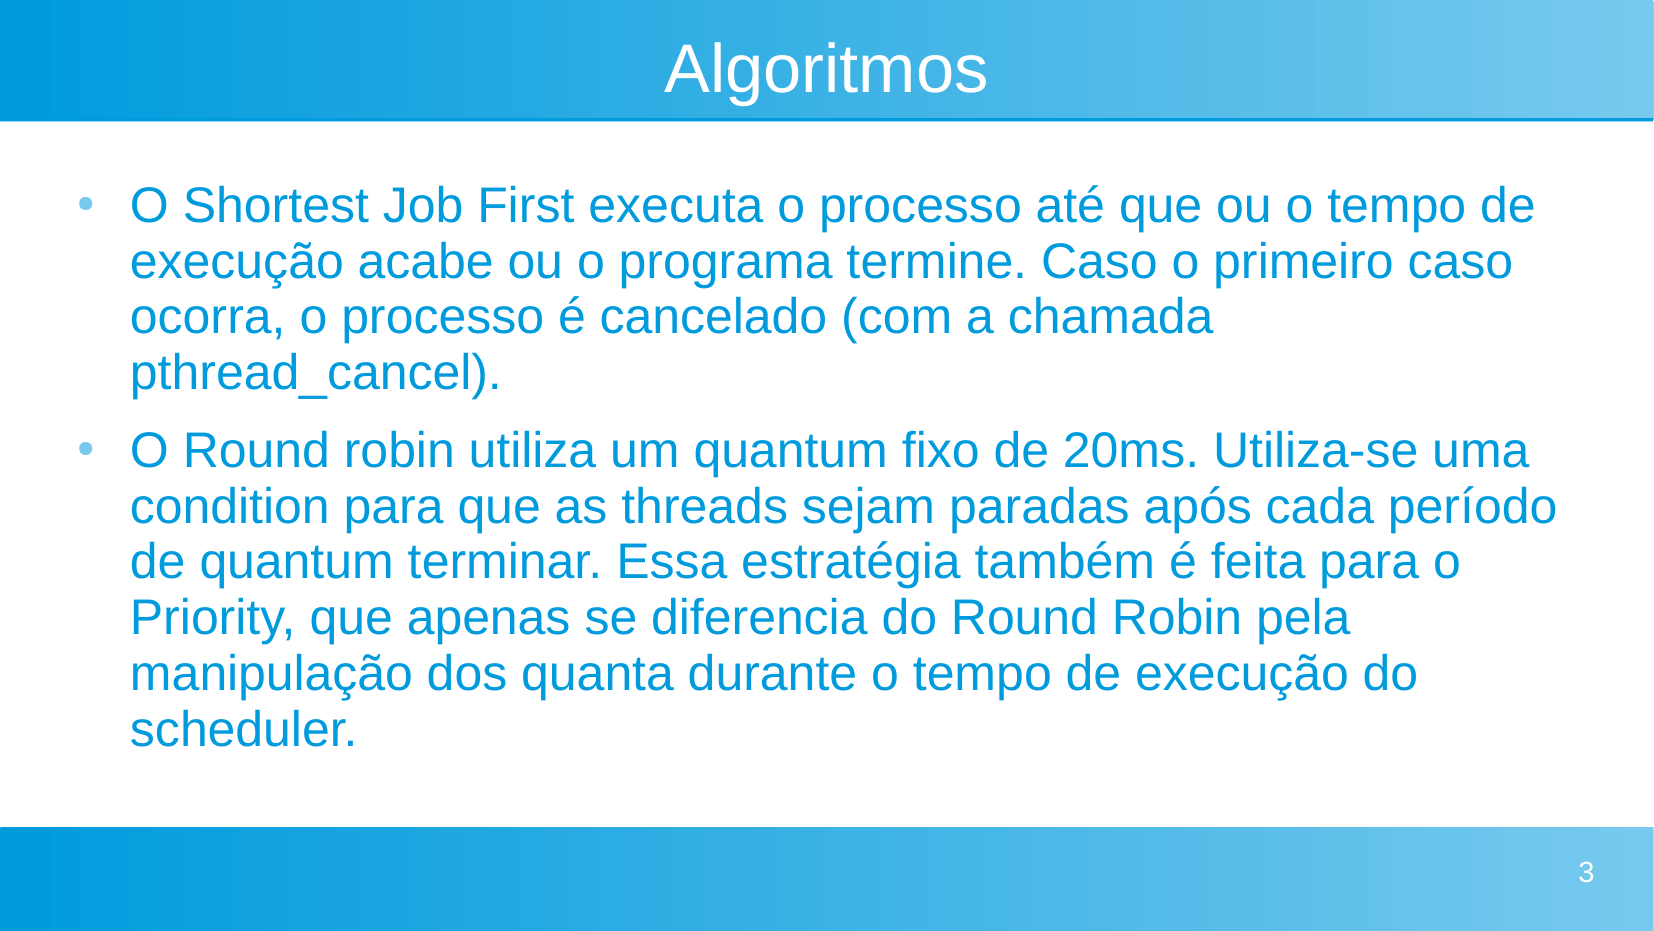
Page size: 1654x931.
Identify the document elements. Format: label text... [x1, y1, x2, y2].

list O Shortest Job First executa o processo até que ou o tempo de execução acabe ou o programa termine. Caso o primeiro caso ocorra, o processo é cancelado (com a chamada pthread_cancel). O Round robin utiliza um quantum fixo de 20ms. Utiliza-se uma condition para que as threads sejam paradas após cada período de quantum terminar. Essa estratégia também é feita para o Priority, que apenas se diferencia do Round Robin pela manipulação dos quanta durante o tempo de execução do scheduler. [59, 177, 1595, 768]
title Algoritmos [59, 29, 1595, 108]
